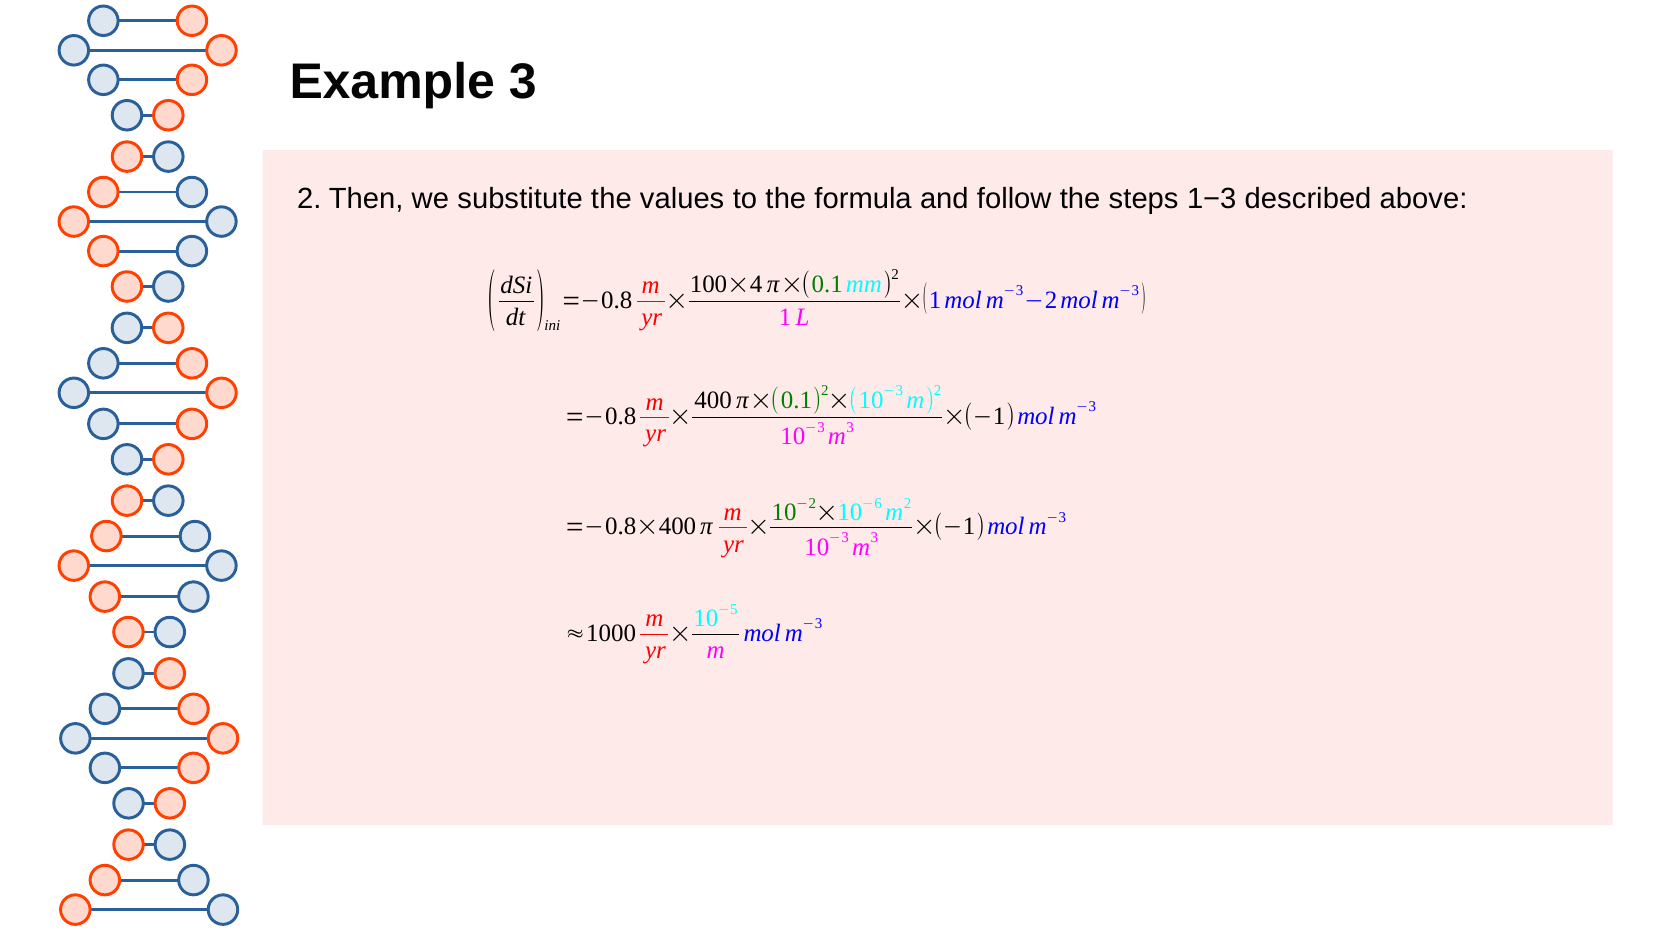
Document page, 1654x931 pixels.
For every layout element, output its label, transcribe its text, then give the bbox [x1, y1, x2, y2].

text_box 2. Then, we substitute the values to the formula and follow the steps 1−3 described above: [282, 174, 1482, 223]
chart [564, 382, 1097, 451]
chart [487, 266, 1146, 334]
chart [564, 494, 1067, 561]
title Example 3 [289, 43, 620, 119]
chart [564, 601, 823, 664]
text_box [262, 150, 1613, 826]
